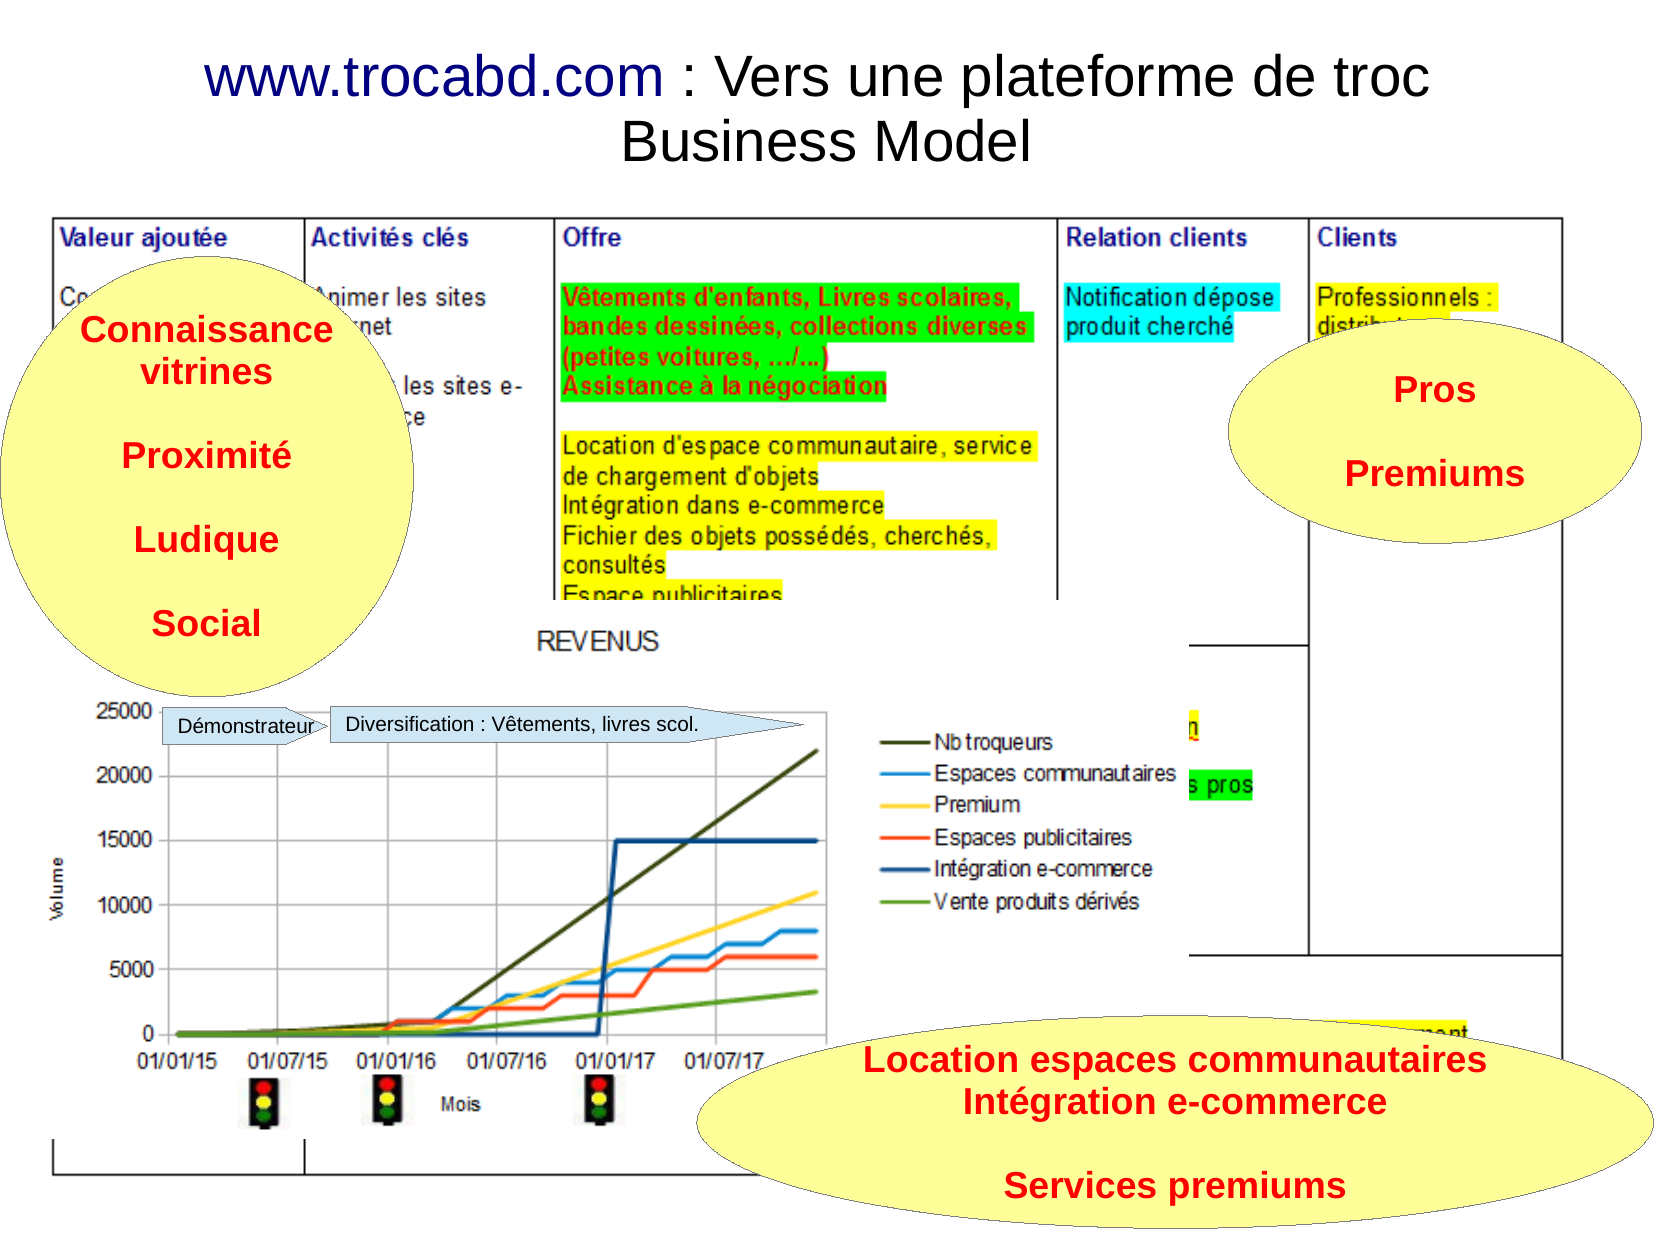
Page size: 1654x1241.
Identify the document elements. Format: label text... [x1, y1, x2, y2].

text_box Pros Premiums [1228, 318, 1642, 544]
text_box Location espaces communautaires Intégration e-commerce Services premiums [696, 1015, 1654, 1229]
text_box Démonstrateur [162, 707, 328, 745]
title www.trocabd.com : Vers une plateforme de troc Business Model [82, 5, 1571, 212]
picture [6, 212, 1571, 1182]
text_box Connaissance vitrines Proximité Ludique Social [0, 256, 414, 697]
text_box Diversification : Vêtements, livres scol. [330, 706, 804, 743]
